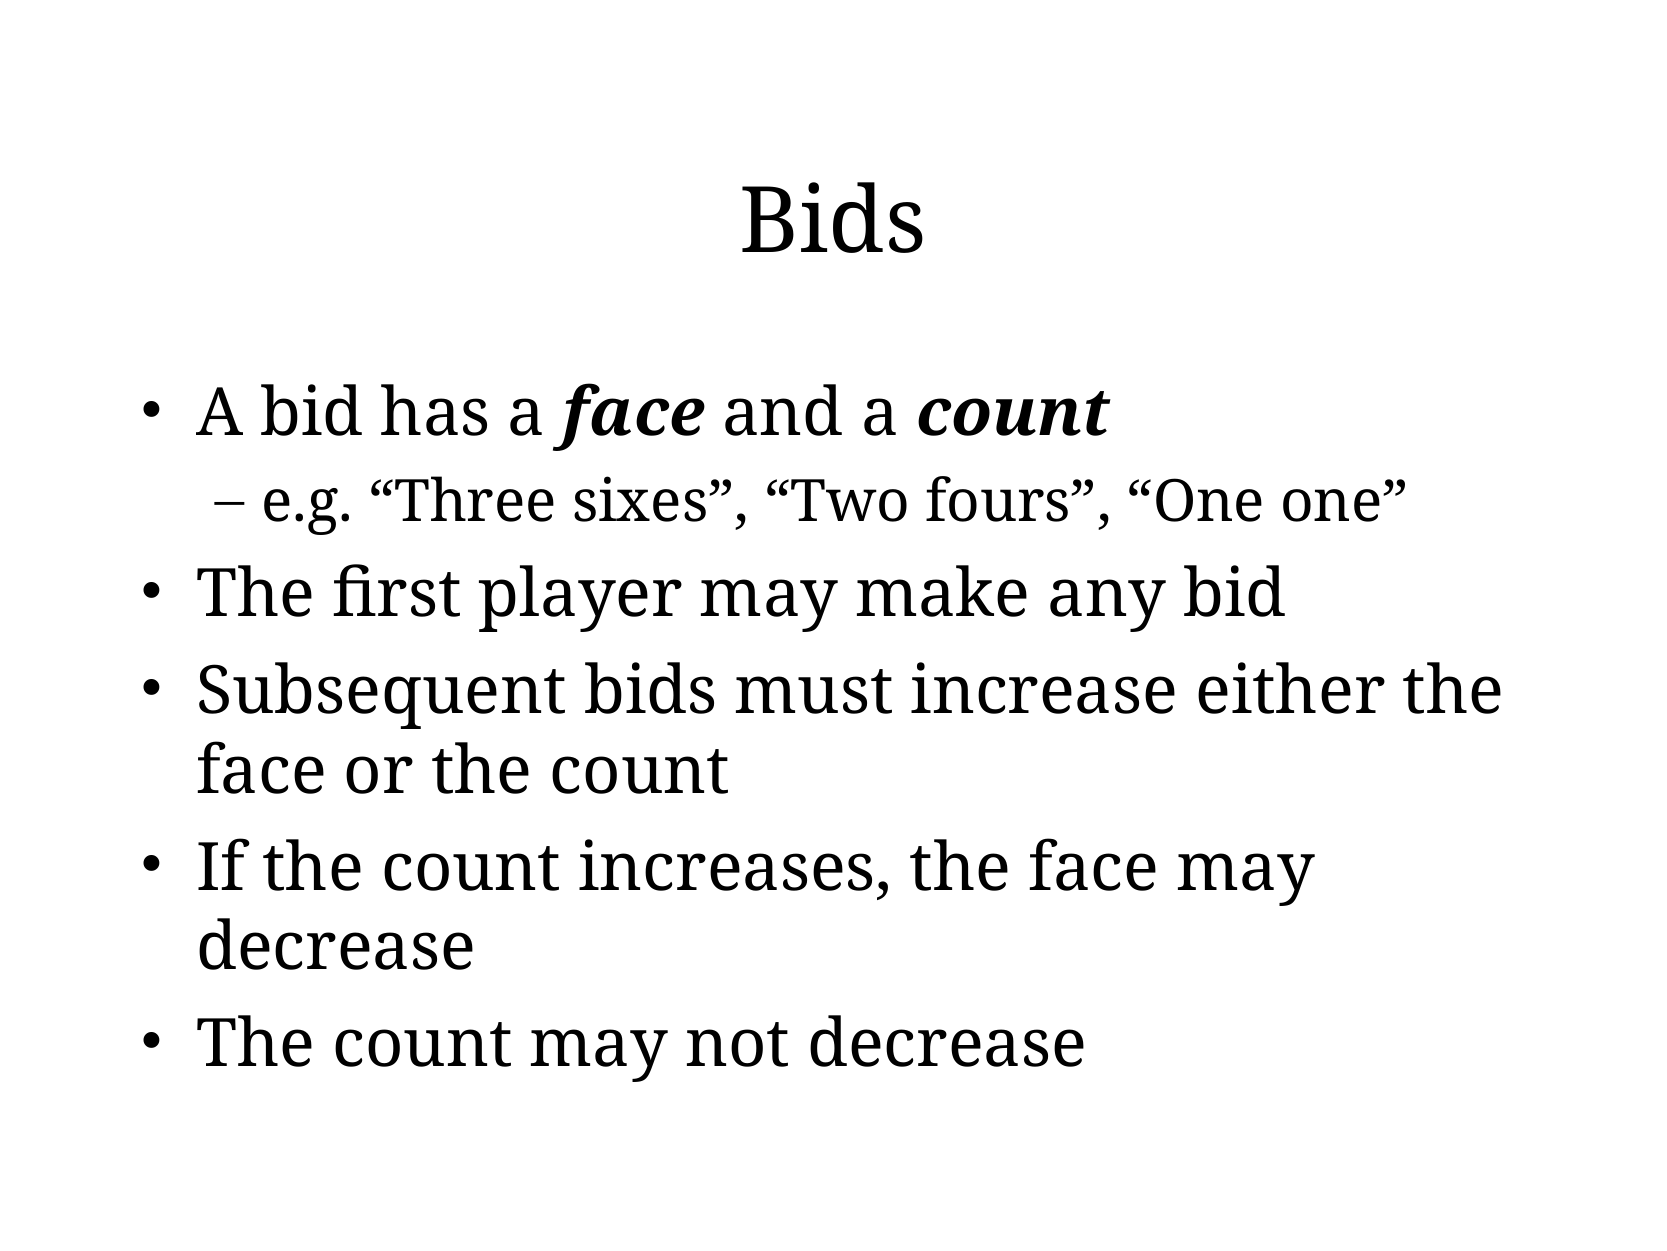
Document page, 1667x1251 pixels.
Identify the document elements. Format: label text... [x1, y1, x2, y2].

list A bid has a face and a count e.g. “Three sixes”, “Two fours”, “One one” The first player may make any bid Subsequent bids must increase either the face or the count If the count increases, the face may decrease The count may not decrease [124, 360, 1542, 1112]
title Bids [124, 110, 1542, 320]
